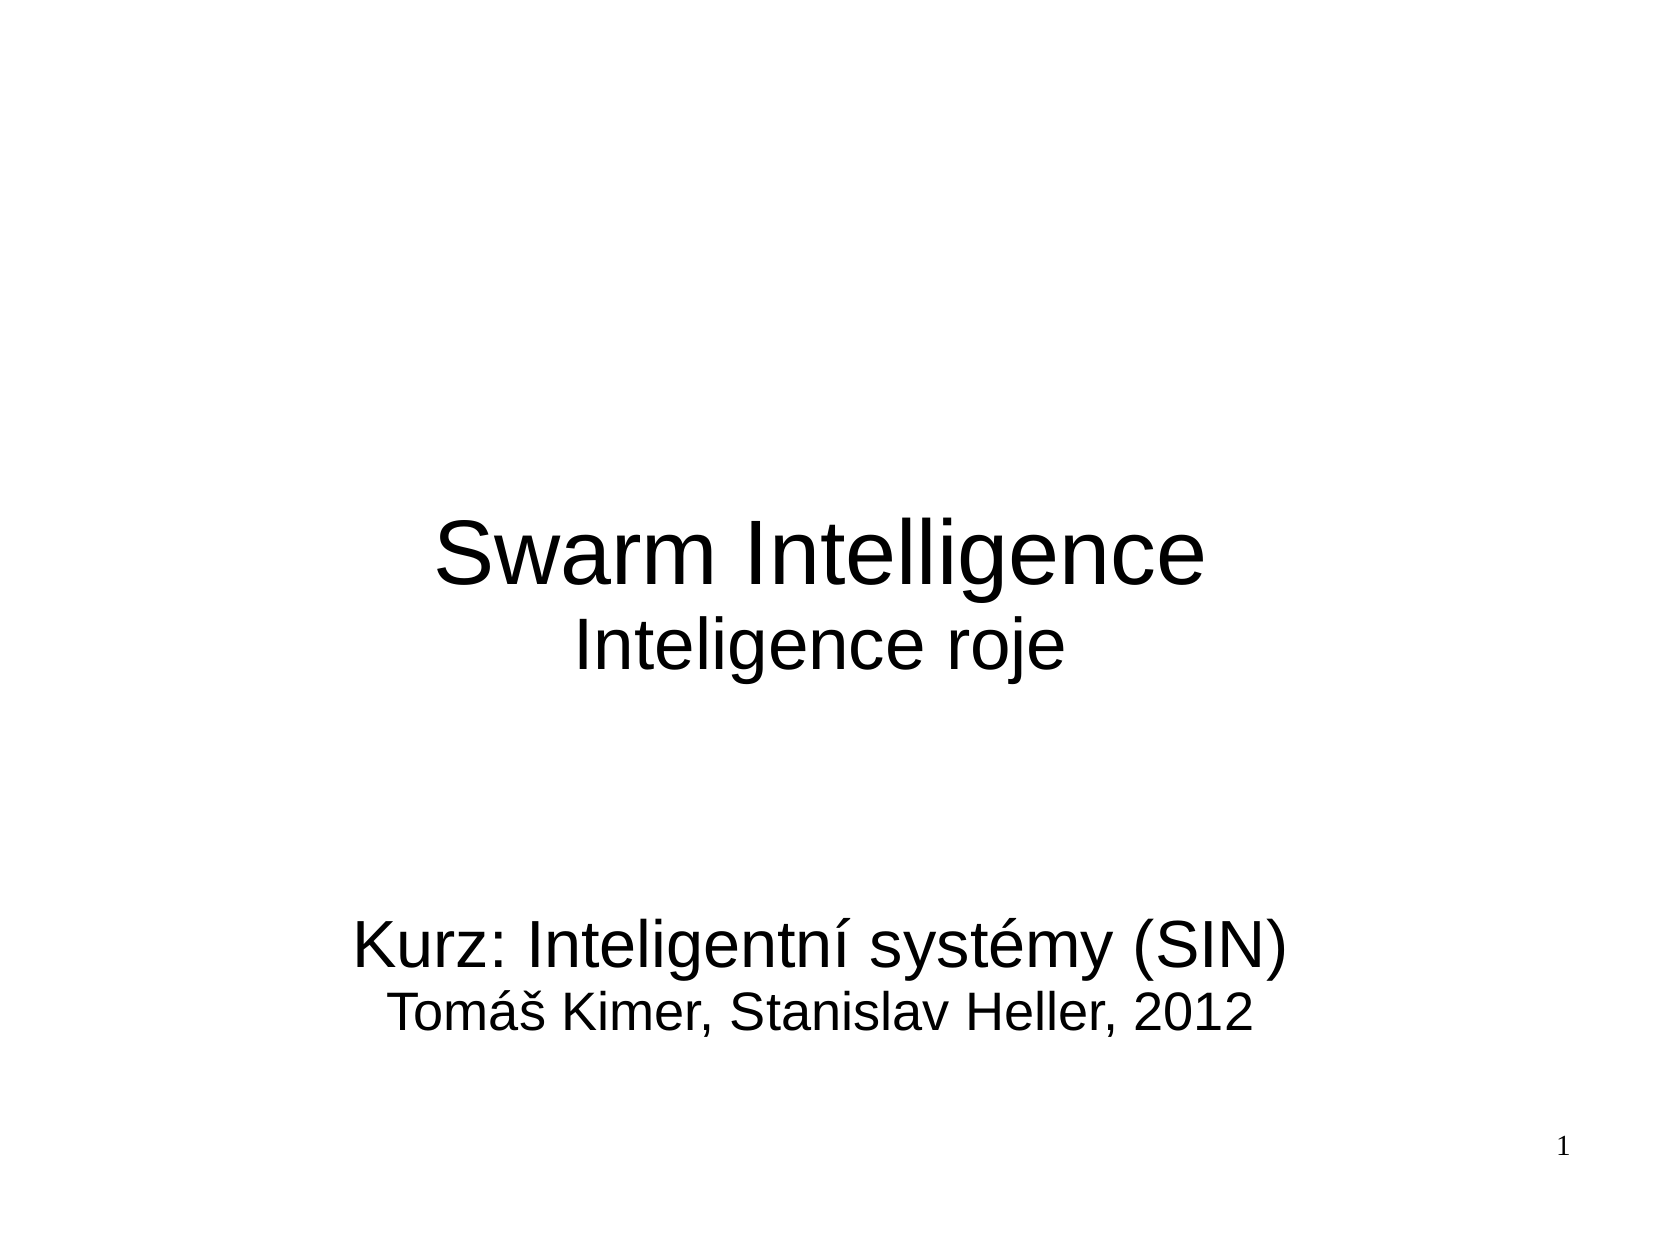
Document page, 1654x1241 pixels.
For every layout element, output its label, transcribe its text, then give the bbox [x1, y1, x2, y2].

title Swarm Intelligence Inteligence roje [76, 489, 1565, 697]
subtitle Kurz: Inteligentní systémy (SIN) Tomáš Kimer, Stanislav Heller, 2012 [76, 744, 1565, 1130]
